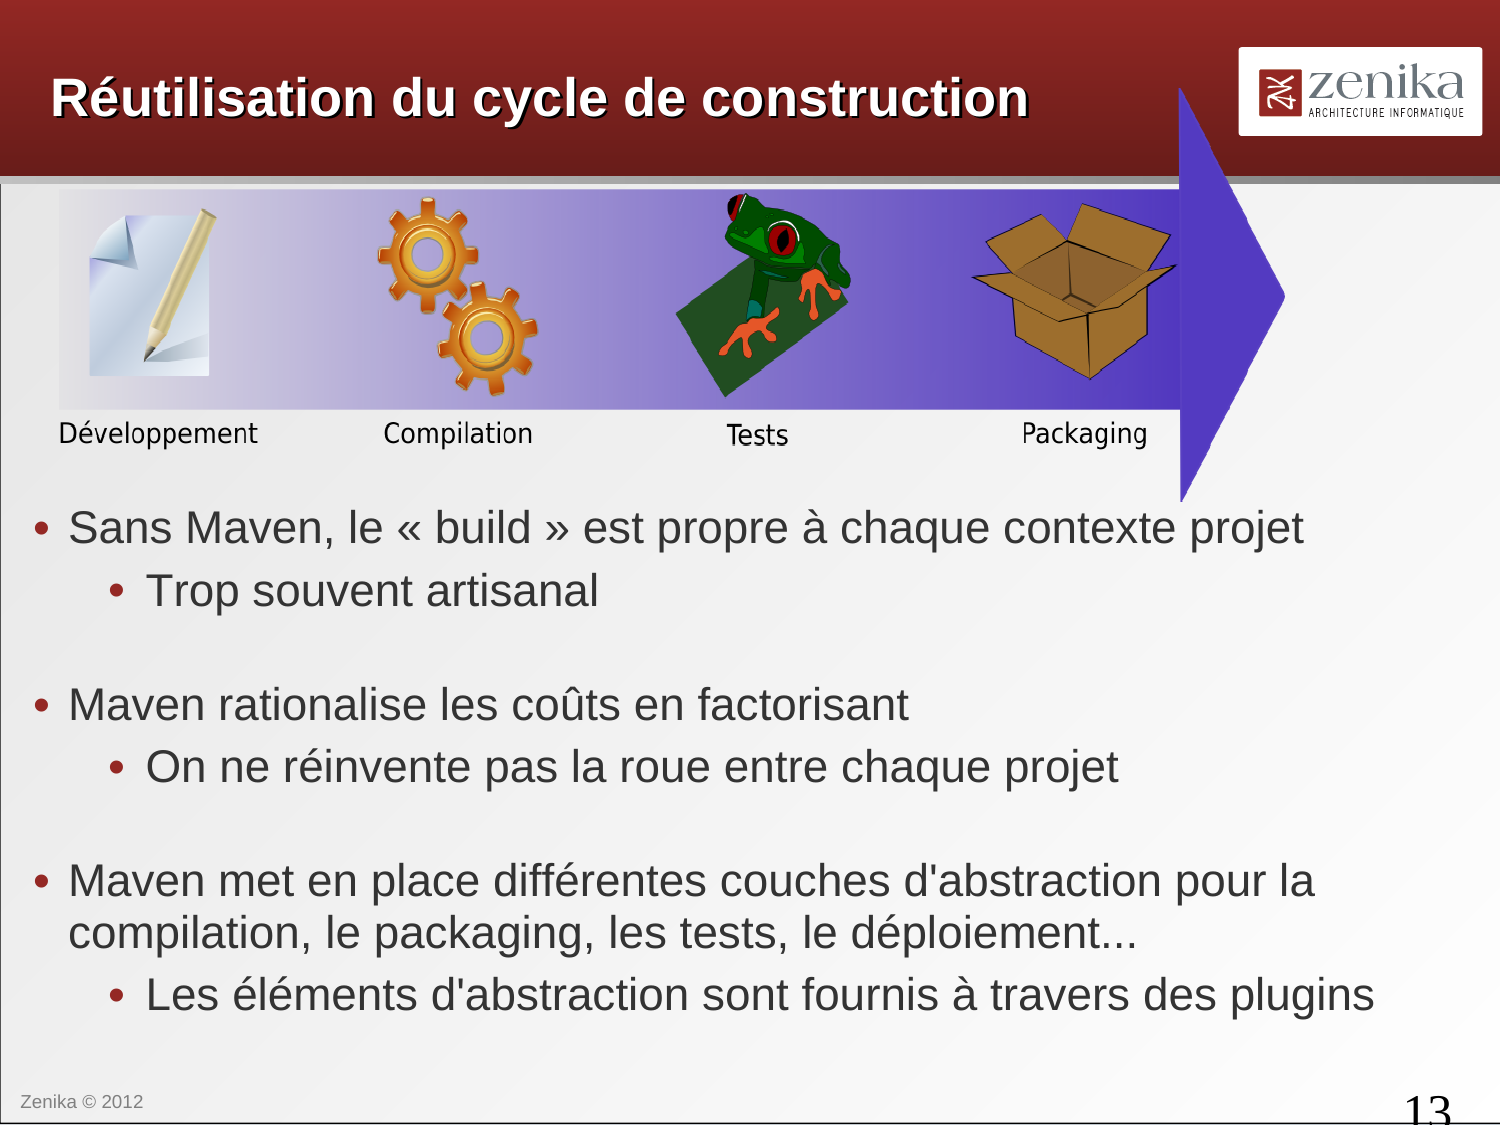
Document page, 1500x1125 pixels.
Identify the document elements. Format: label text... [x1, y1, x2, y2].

title Réutilisation du cycle de construction [50, 15, 1206, 180]
picture [59, 58, 1464, 502]
list Sans Maven, le « build » est propre à chaque contexte projet Trop souvent artisanal Maven rationalise les coûts en factorisant On ne réinvente pas la roue entre chaque projet Maven met en place différentes couches d'abstraction pour la compilation, le packaging, les tests, le déploiement... Les éléments d'abstraction sont fournis à travers des plugins [33, 501, 1418, 1124]
